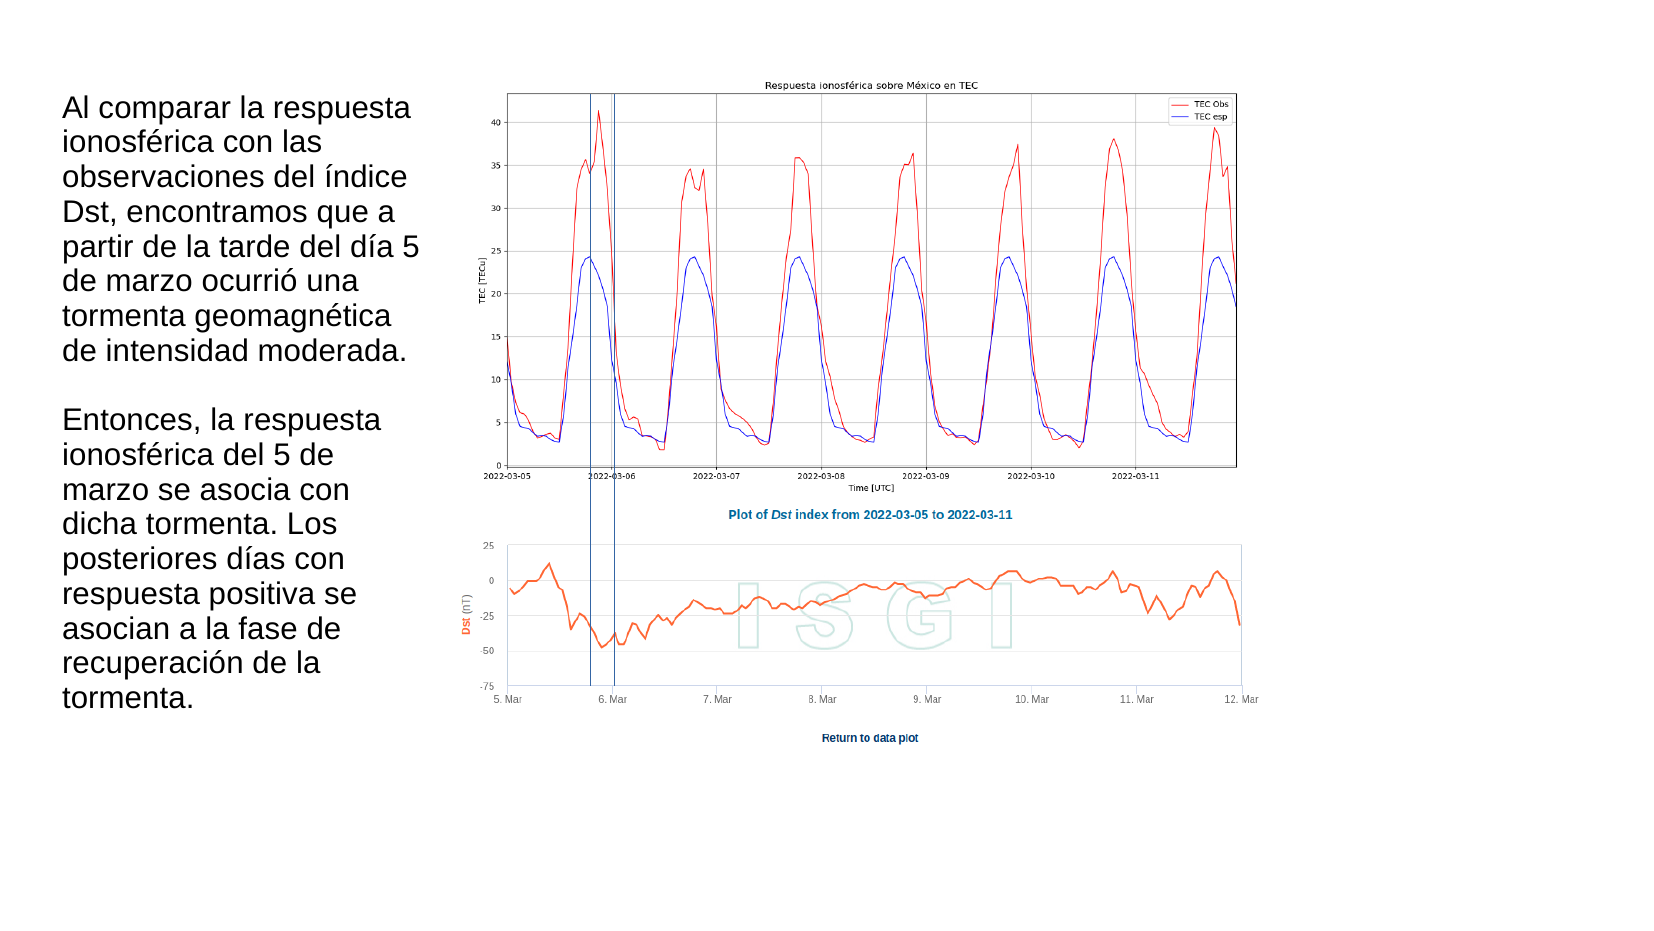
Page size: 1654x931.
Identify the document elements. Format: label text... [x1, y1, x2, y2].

text_box Al comparar la respuesta ionosférica con las observaciones del índice Dst, encontramos que a partir de la tarde del día 5 de marzo ocurrió una tormenta geomagnética de intensidad moderada. Entonces, la respuesta ionosférica del 5 de marzo se asocia con dicha tormenta. Los posteriores días con respuesta positiva se asocian a la fase de recuperación de la tormenta. [47, 82, 438, 851]
picture [389, 35, 1330, 745]
